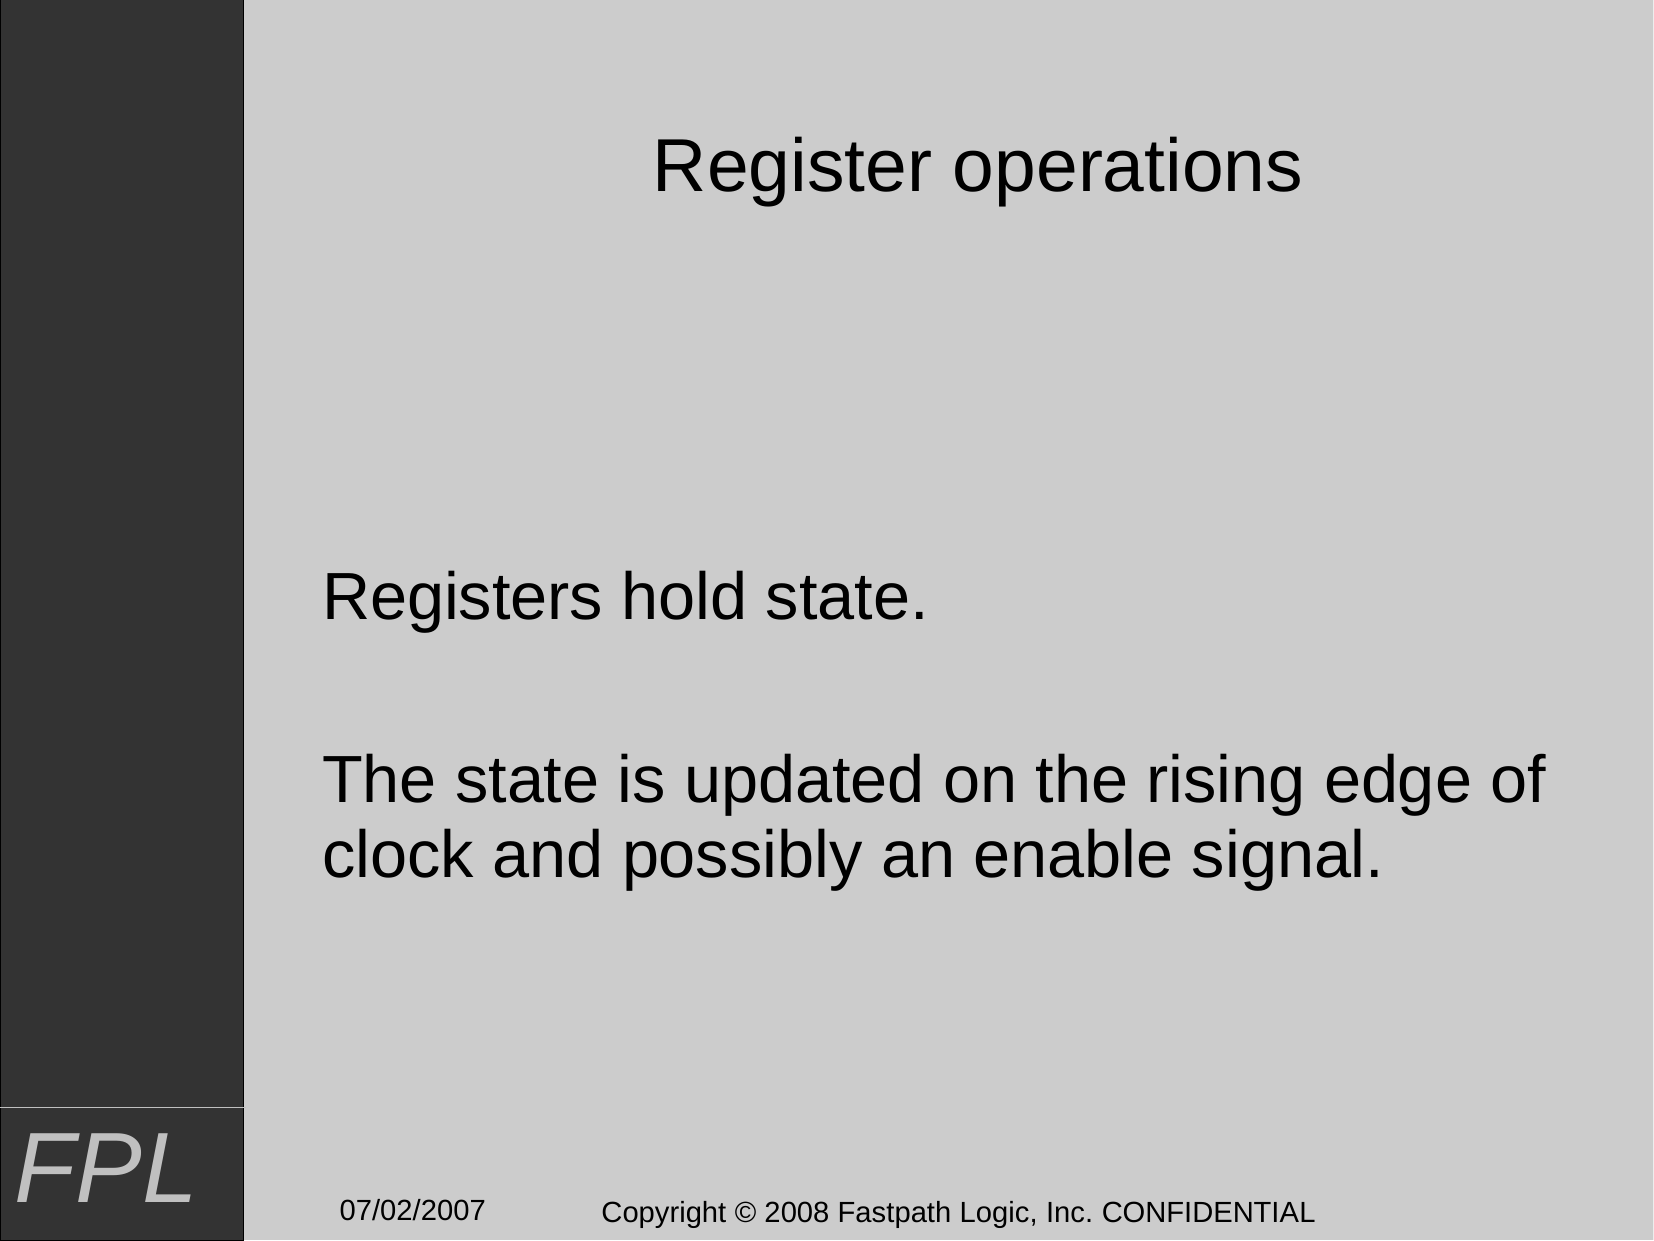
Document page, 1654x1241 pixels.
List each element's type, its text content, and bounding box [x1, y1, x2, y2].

title Register operations [427, 57, 1530, 272]
subtitle Registers hold state. The state is updated on the rising edge of clock and possibly an enable signal. [322, 272, 1635, 1179]
